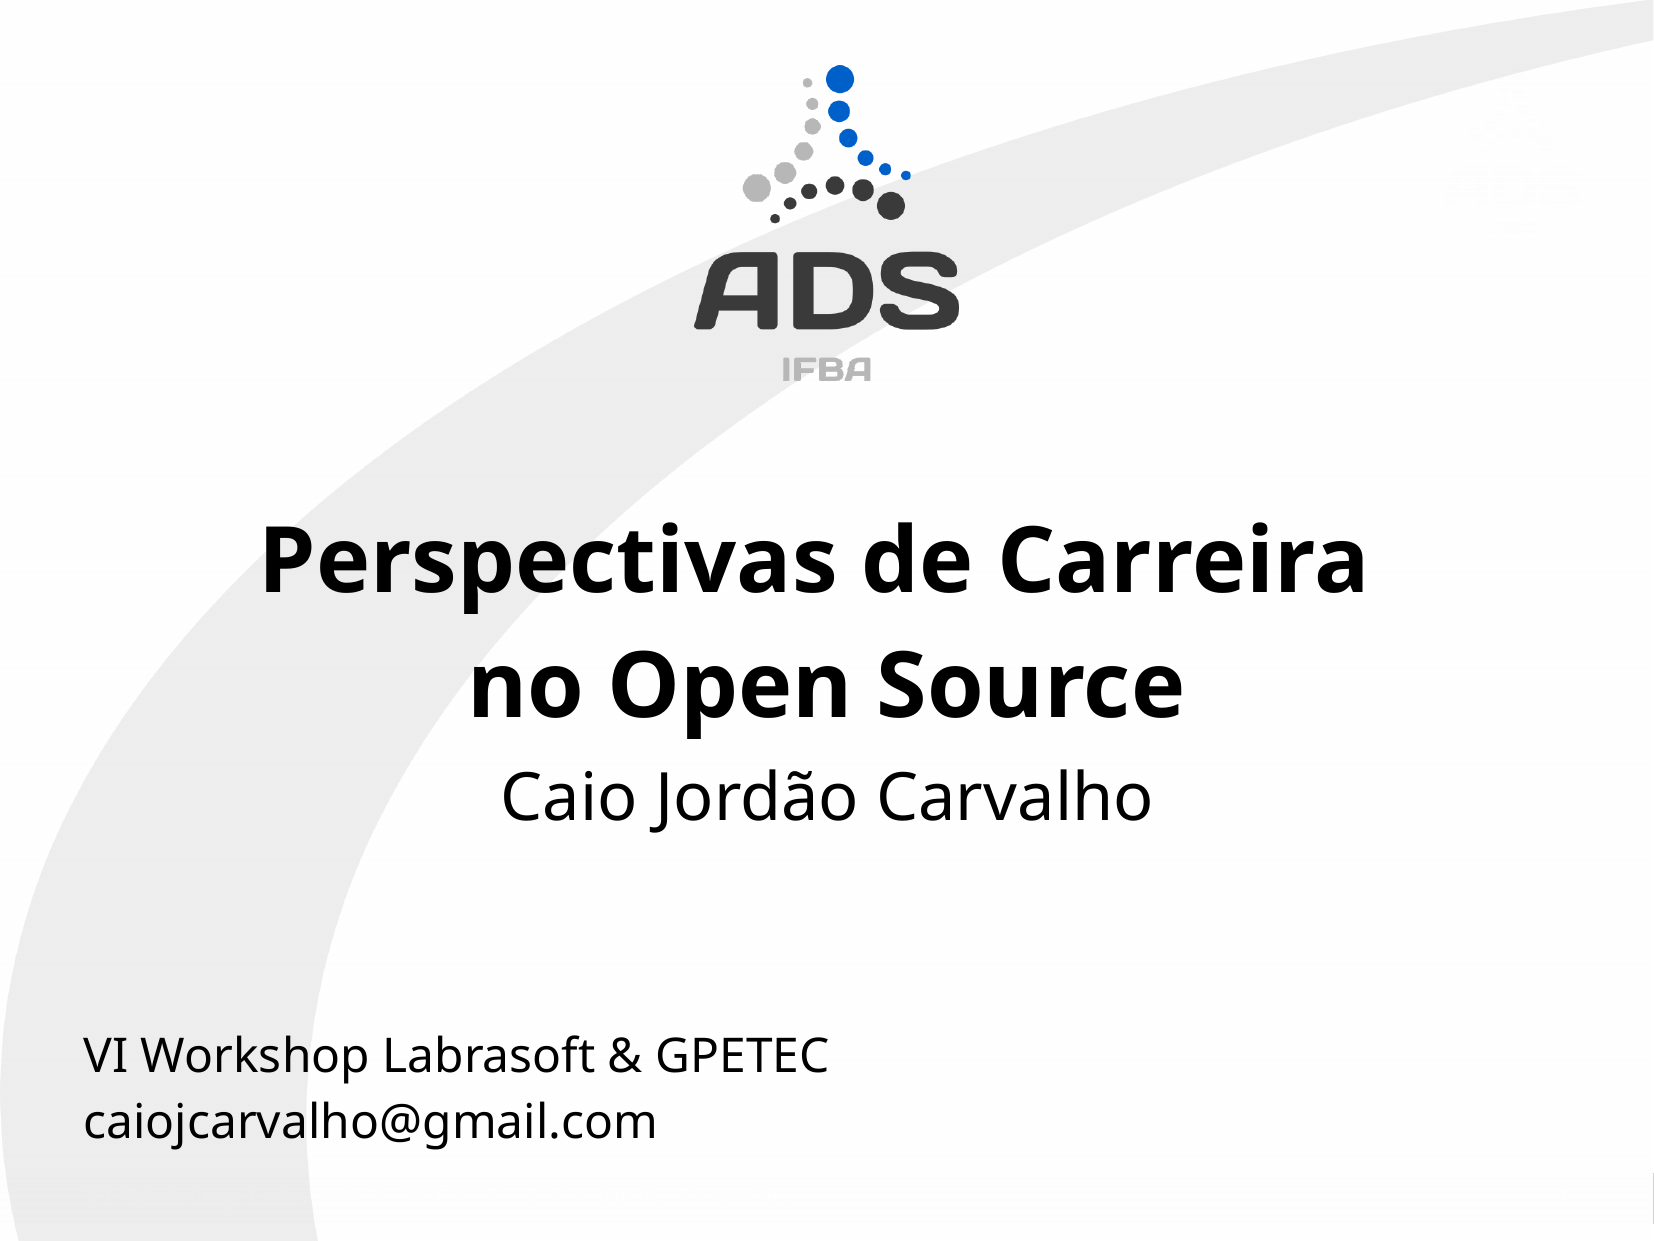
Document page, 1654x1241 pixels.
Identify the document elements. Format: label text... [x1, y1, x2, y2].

text_box Perspectivas de Carreira no Open Source [82, 514, 1571, 725]
picture [0, 0, 1654, 1241]
text_box Caio Jordão Carvalho VI Workshop Labrasoft & GPETEC caiojcarvalho@gmail.com [83, 714, 1572, 1188]
